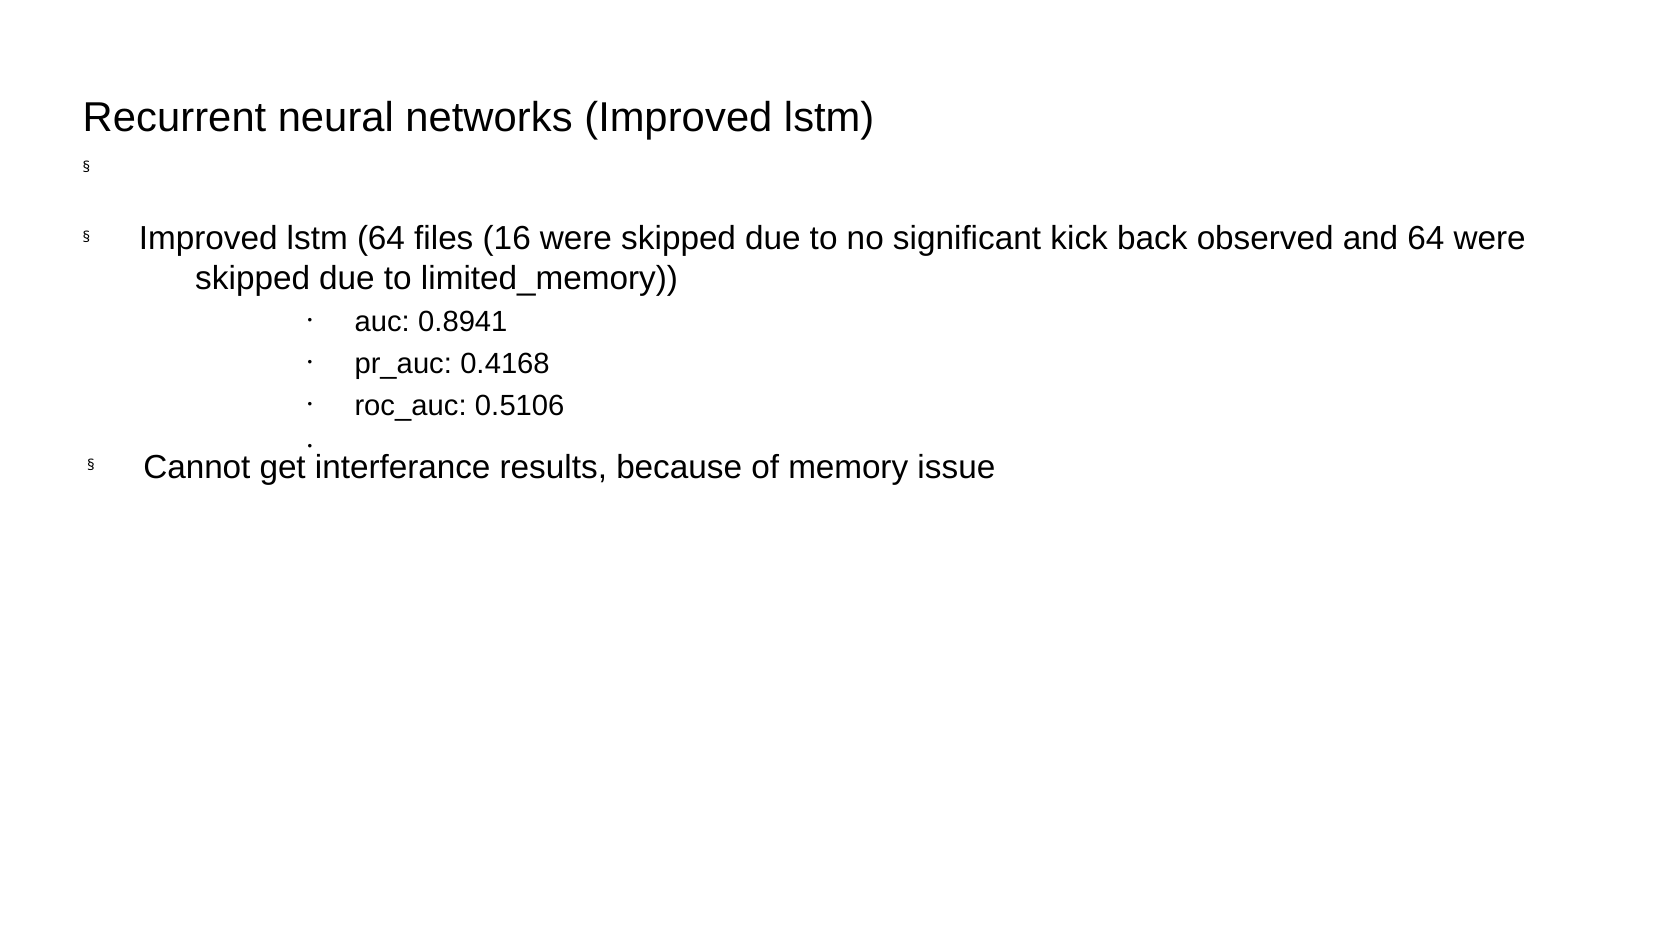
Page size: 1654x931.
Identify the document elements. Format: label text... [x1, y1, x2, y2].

title Recurrent neural networks (Improved lstm) [82, 37, 1571, 146]
text_box Cannot get interferance results, because of memory issue [72, 437, 1025, 493]
list Improved lstm (64 files (16 were skipped due to no significant kick back observed and 64 were skipped due to limited_memory)) auc: 0.8941 pr_auc: 0.4168 roc_auc: 0.5106 [82, 146, 1571, 687]
